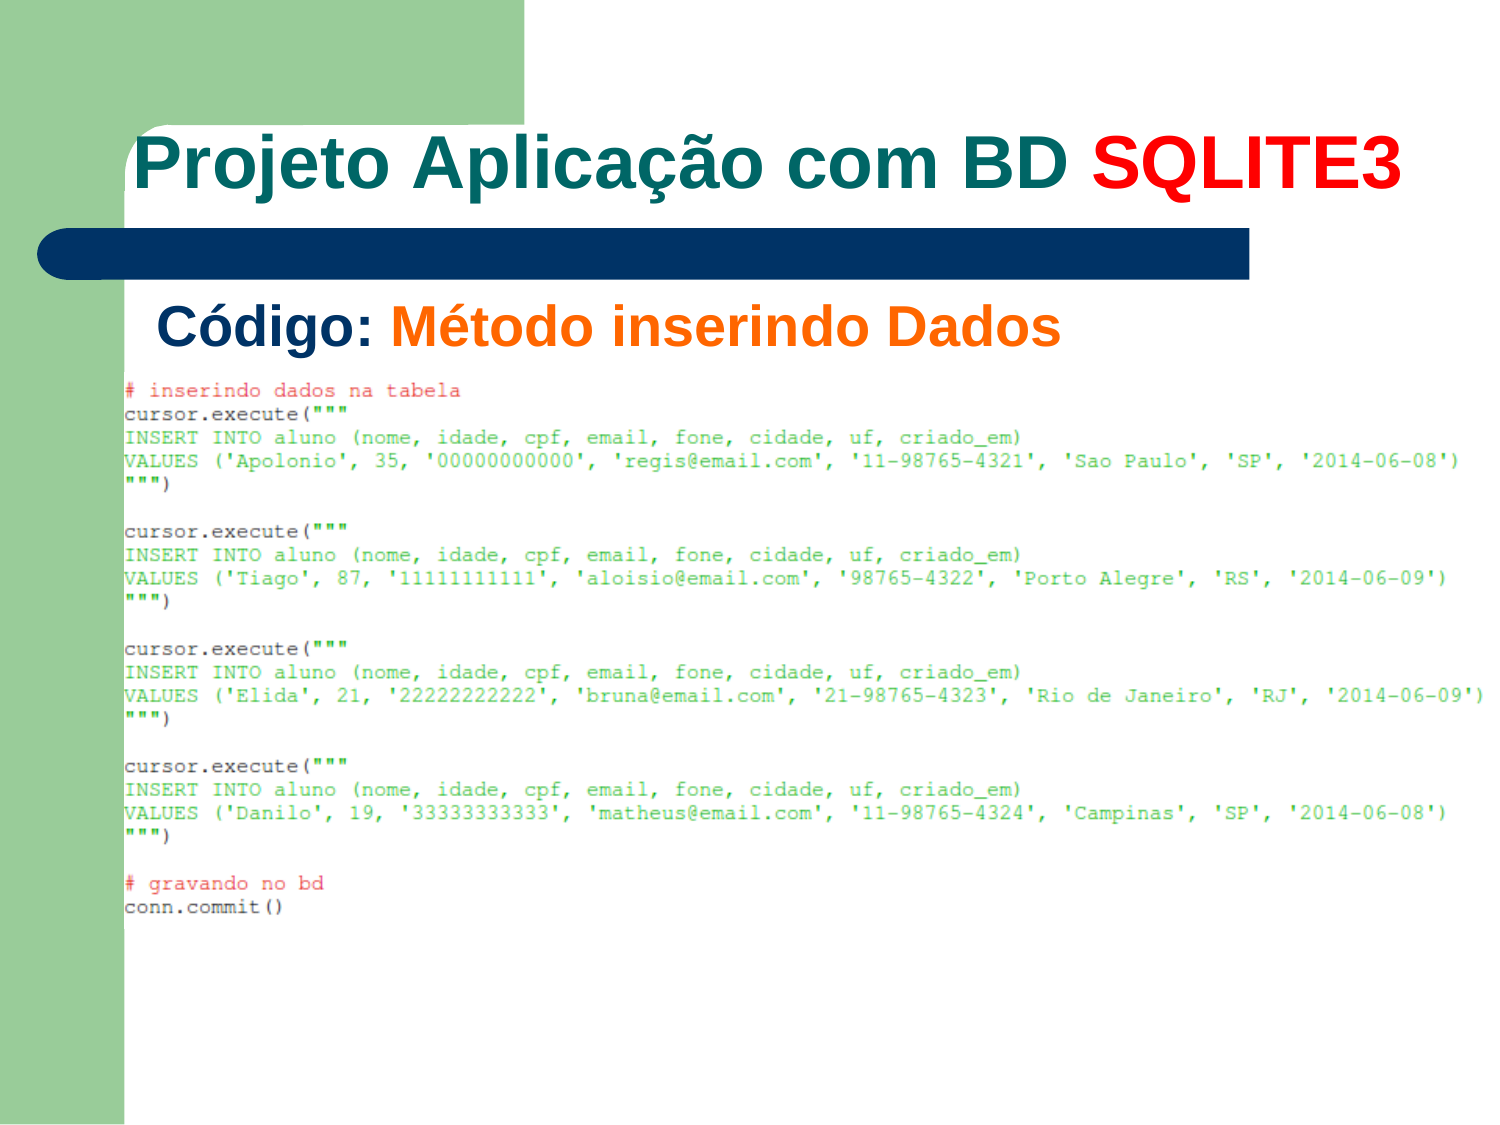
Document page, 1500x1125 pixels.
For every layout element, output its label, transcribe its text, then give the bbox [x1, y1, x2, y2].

title Projeto Aplicação com BD SQLITE3 [118, 49, 1500, 213]
text_box Código: Método inserindo Dados [141, 281, 1171, 367]
picture [124, 372, 1489, 930]
